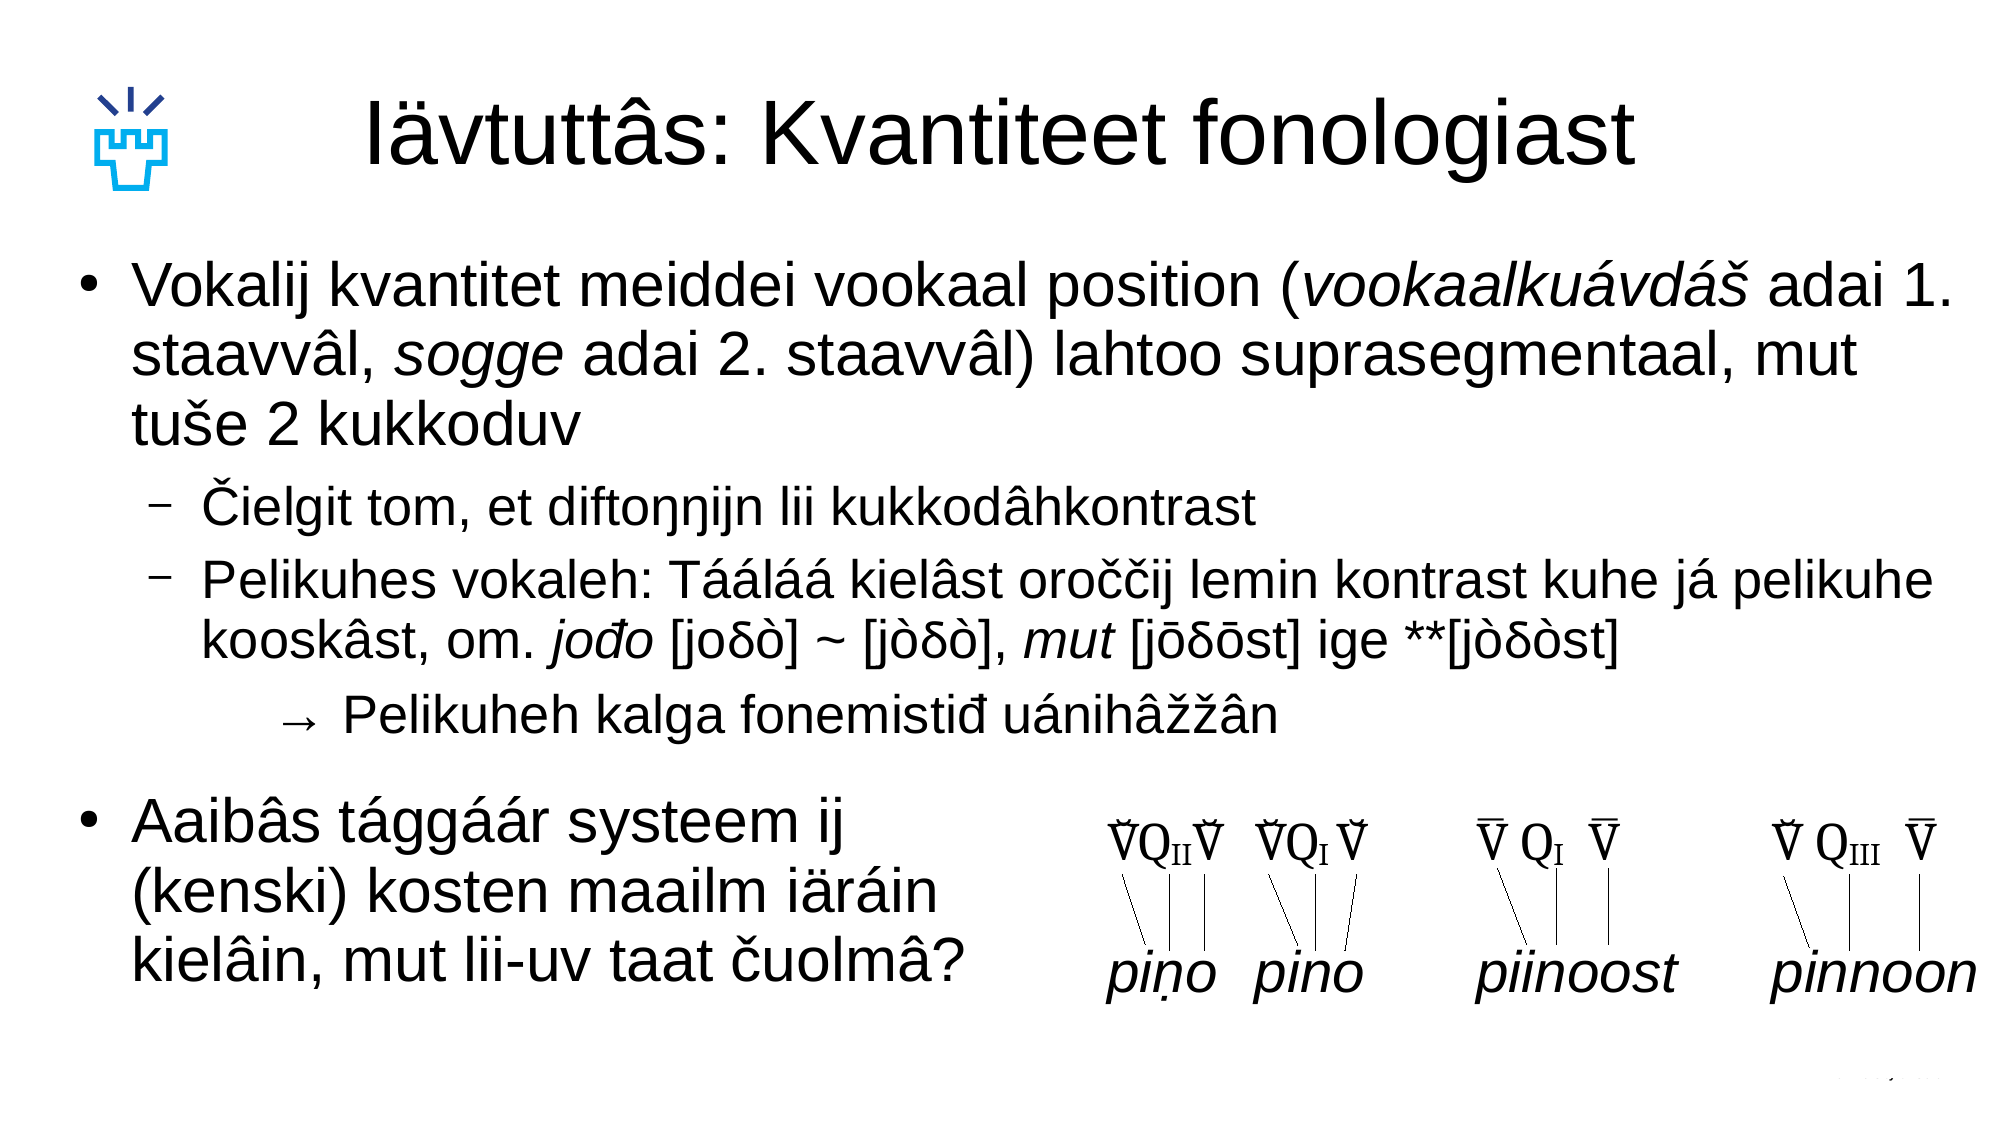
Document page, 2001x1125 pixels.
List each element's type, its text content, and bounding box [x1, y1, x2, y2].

text_box ˘ ˘ ˘ ˘ ¯ ¯ ˘ ¯ [1089, 804, 2000, 932]
list Vokalij kvantitet meiddei vookaal position (vookaalkuávdáš adai 1. staavvâl, sogge adai 2. staavvâl) lahtoo suprasegmentaal, mut tuše 2 kukkoduv Čielgit tom, et diftoŋŋijn lii kukkodâhkontrast Pelikuhes vokaleh: Tááláá kielâst oroččij lemin kontrast kuhe já pelikuhe kooskâst, om. jođo [joδò] ~ [jòδò], mut [jōδōst] ige **[jòδòst] → Pelikuheh kalga fonemistiđ uánihâžžân Aaibâs tággáár systeem ij (kenski) kosten maailm iäráin kielâin, mut lii-uv taat čuolmâ? [60, 249, 1992, 1125]
text_box VQIIV VQI V V QI V V QIII V piṇo pino piinoost pinnoon [1092, 932, 2000, 1079]
title Iävtuttâs: Kvantiteet fonologiast [188, 30, 1812, 236]
